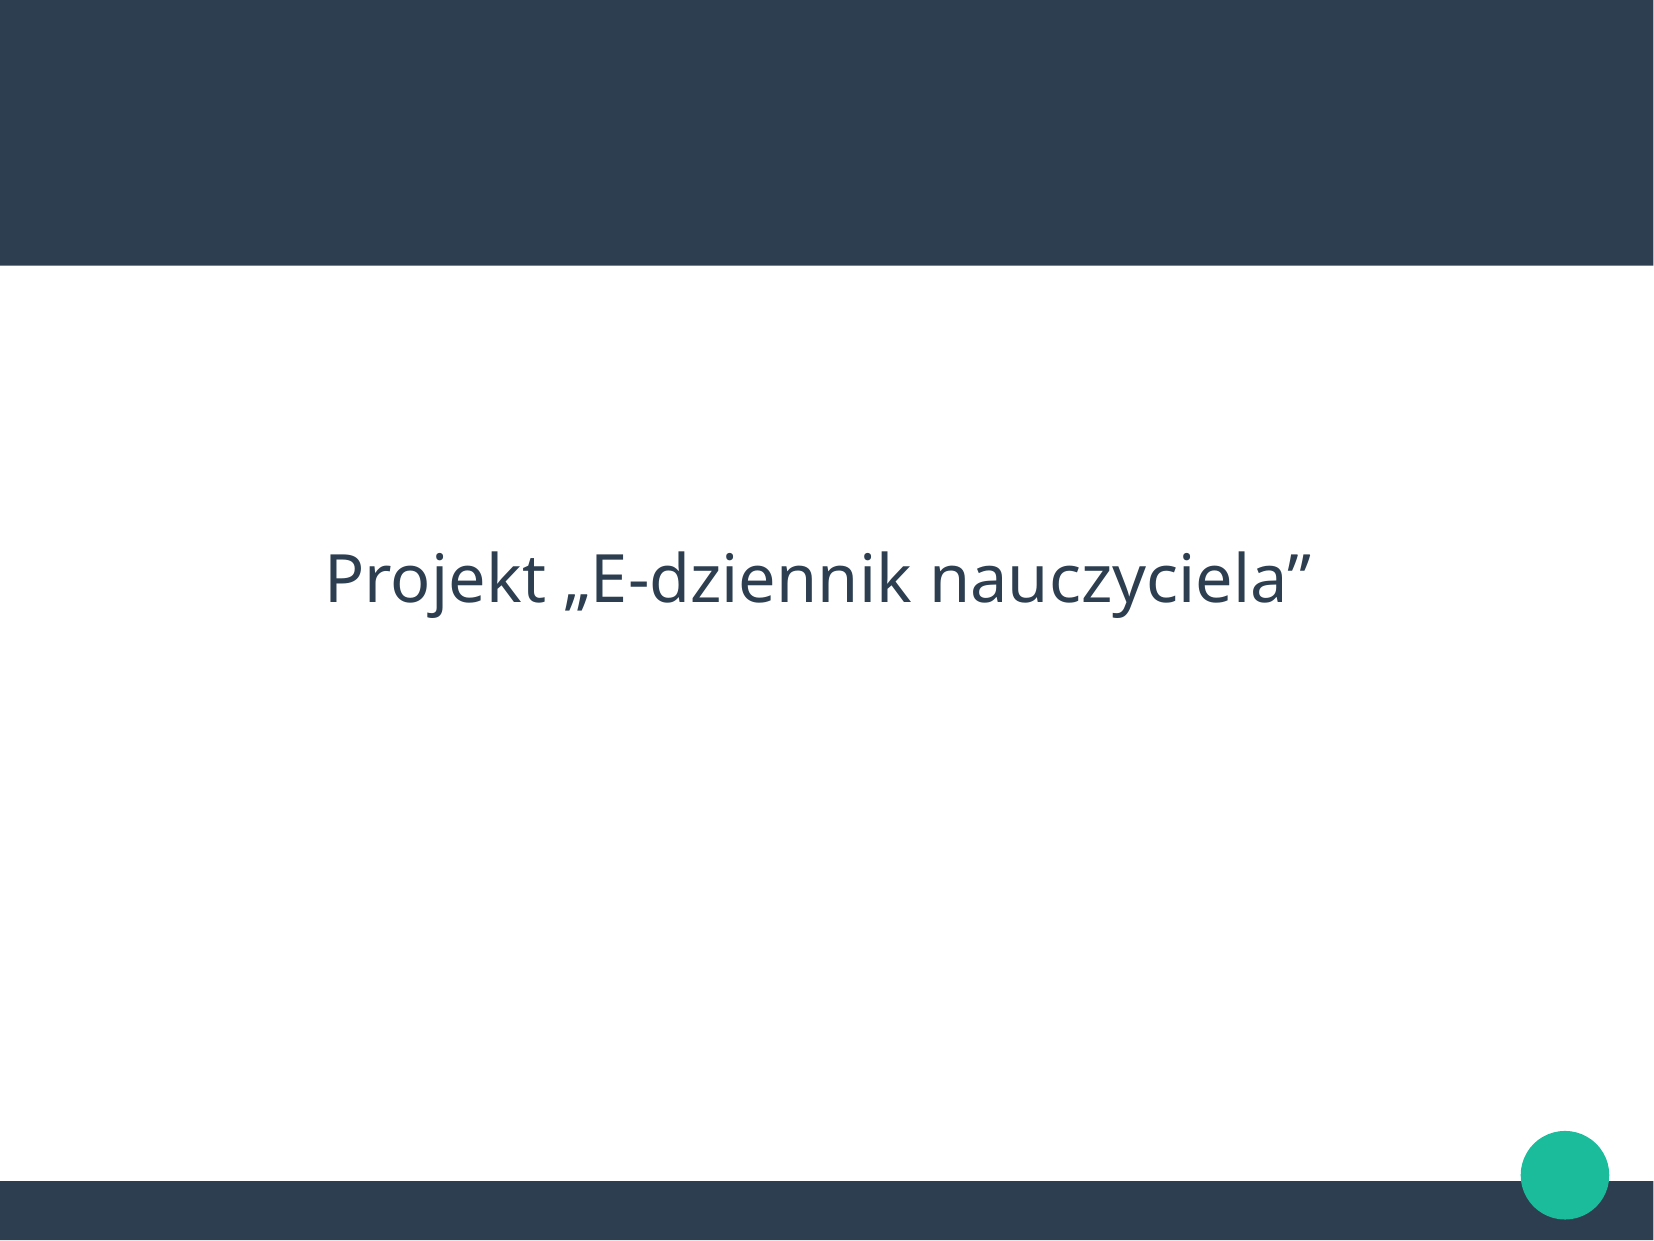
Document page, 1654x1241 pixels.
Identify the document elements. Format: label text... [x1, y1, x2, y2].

subtitle Projekt „E-dziennik nauczyciela” [82, 141, 1571, 1102]
